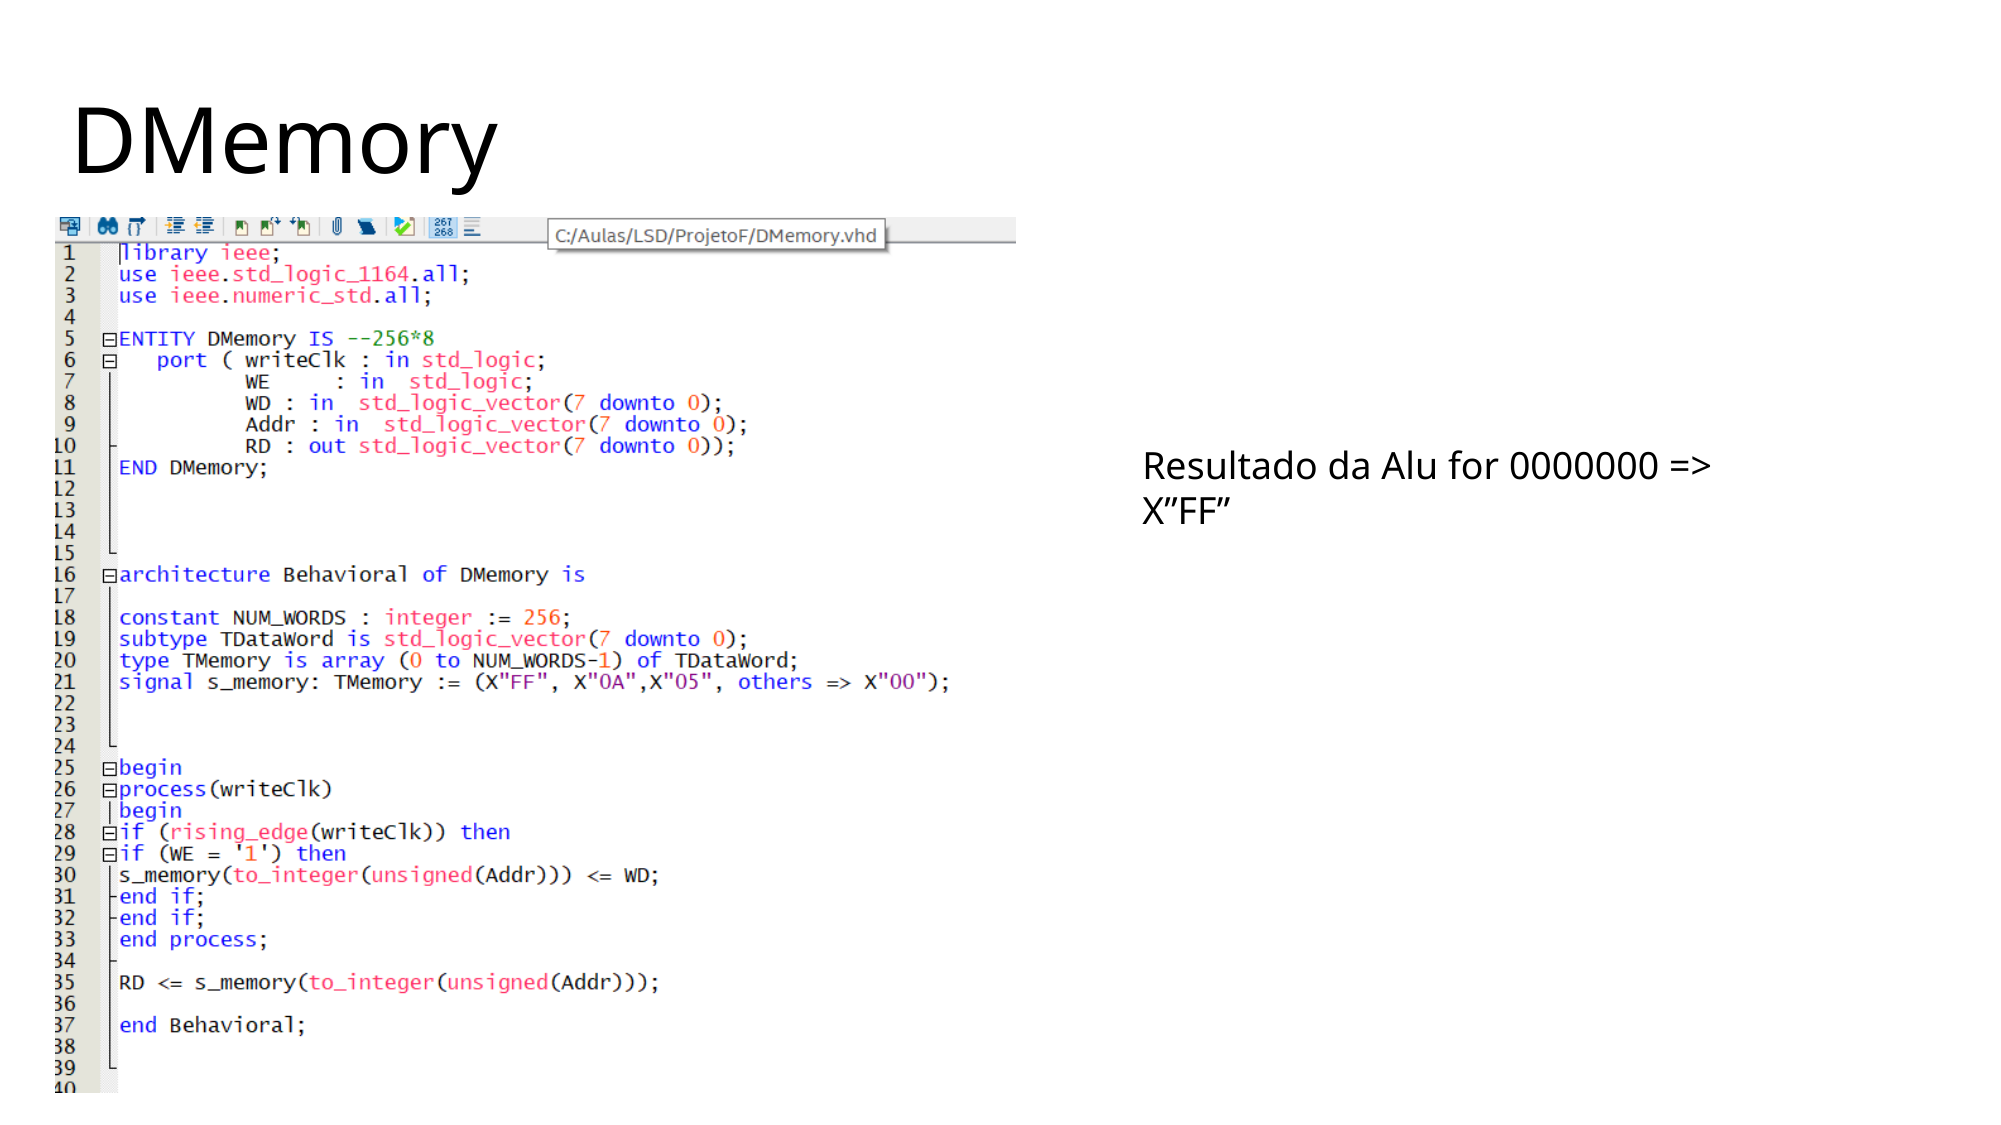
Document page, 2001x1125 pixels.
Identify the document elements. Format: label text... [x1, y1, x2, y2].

title DMemory [55, 35, 1781, 253]
text_box Resultado da Alu for 0000000 => X”FF” [1127, 434, 1808, 496]
picture [55, 217, 1016, 1093]
